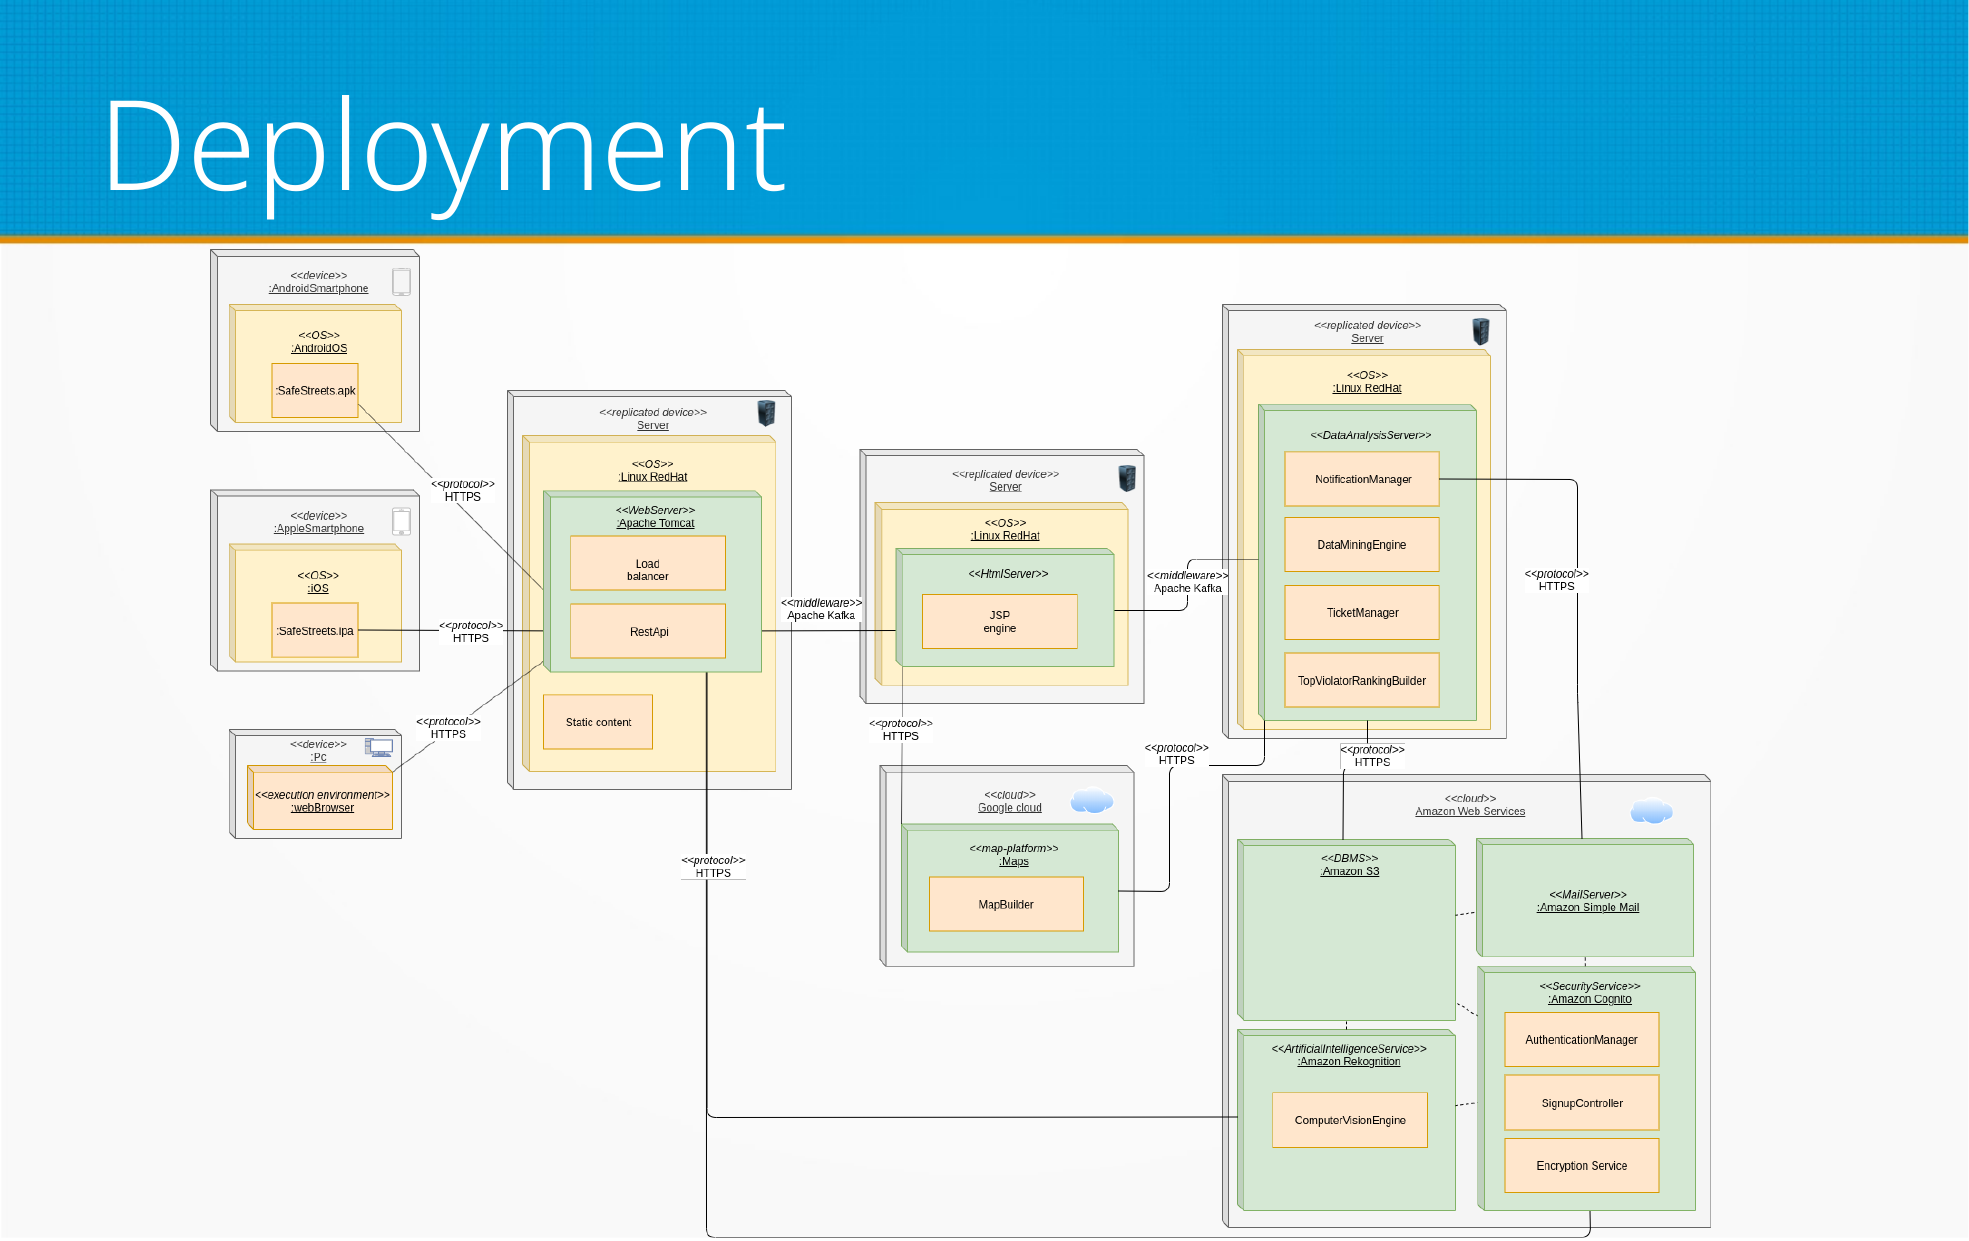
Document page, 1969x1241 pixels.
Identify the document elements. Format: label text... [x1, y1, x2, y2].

picture [0, 233, 1969, 1241]
title Deployment [98, 19, 1870, 227]
